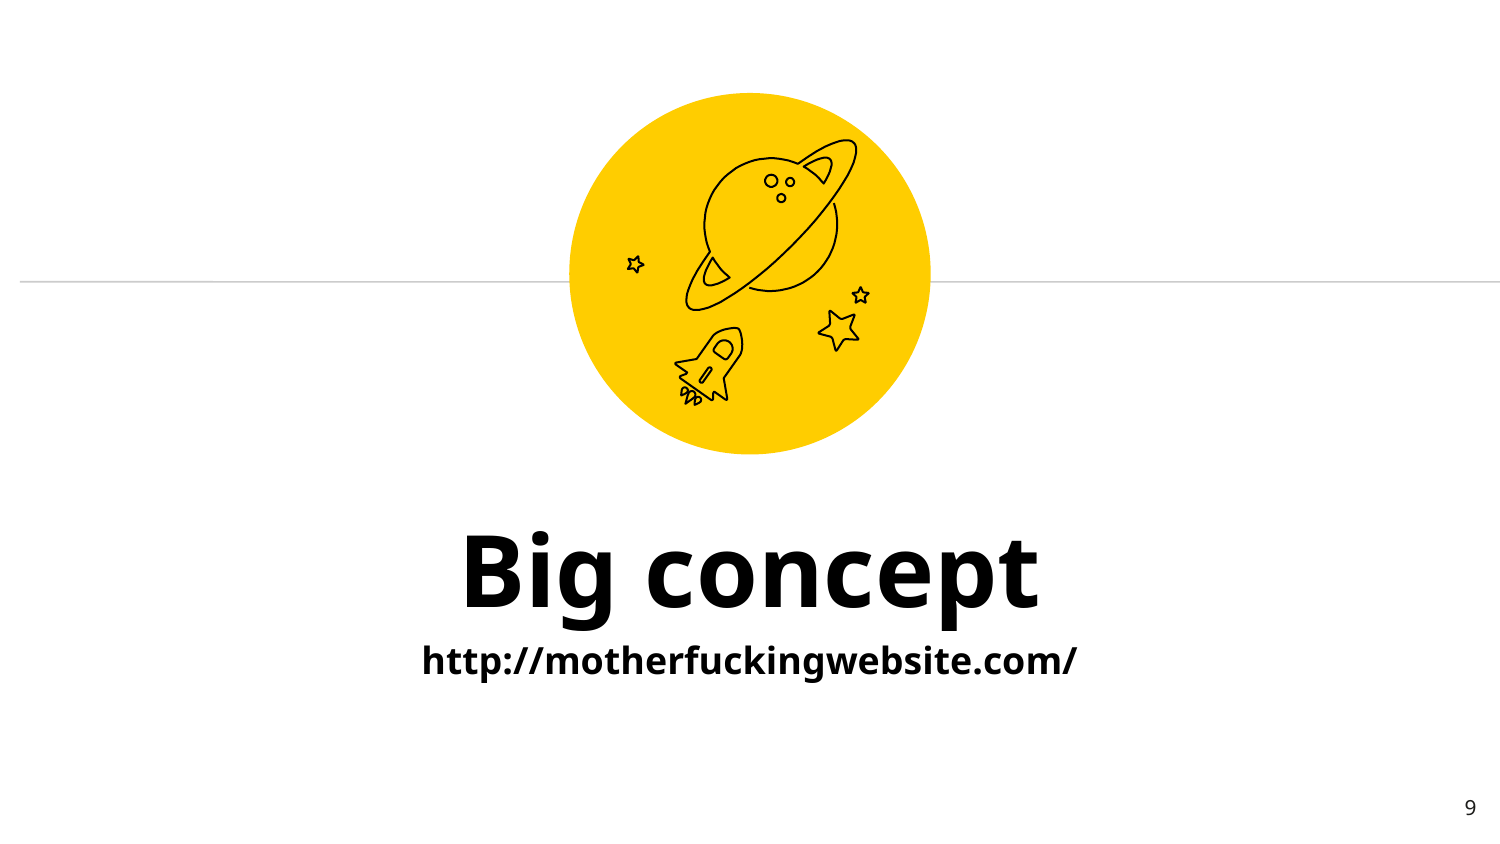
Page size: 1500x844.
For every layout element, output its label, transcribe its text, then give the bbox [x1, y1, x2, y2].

text_box [569, 92, 931, 455]
title Big concept [320, 472, 1180, 622]
subtitle http://motherfuckingwebsite.com/ [320, 622, 1180, 751]
slide_number <number> [1401, 779, 1492, 844]
